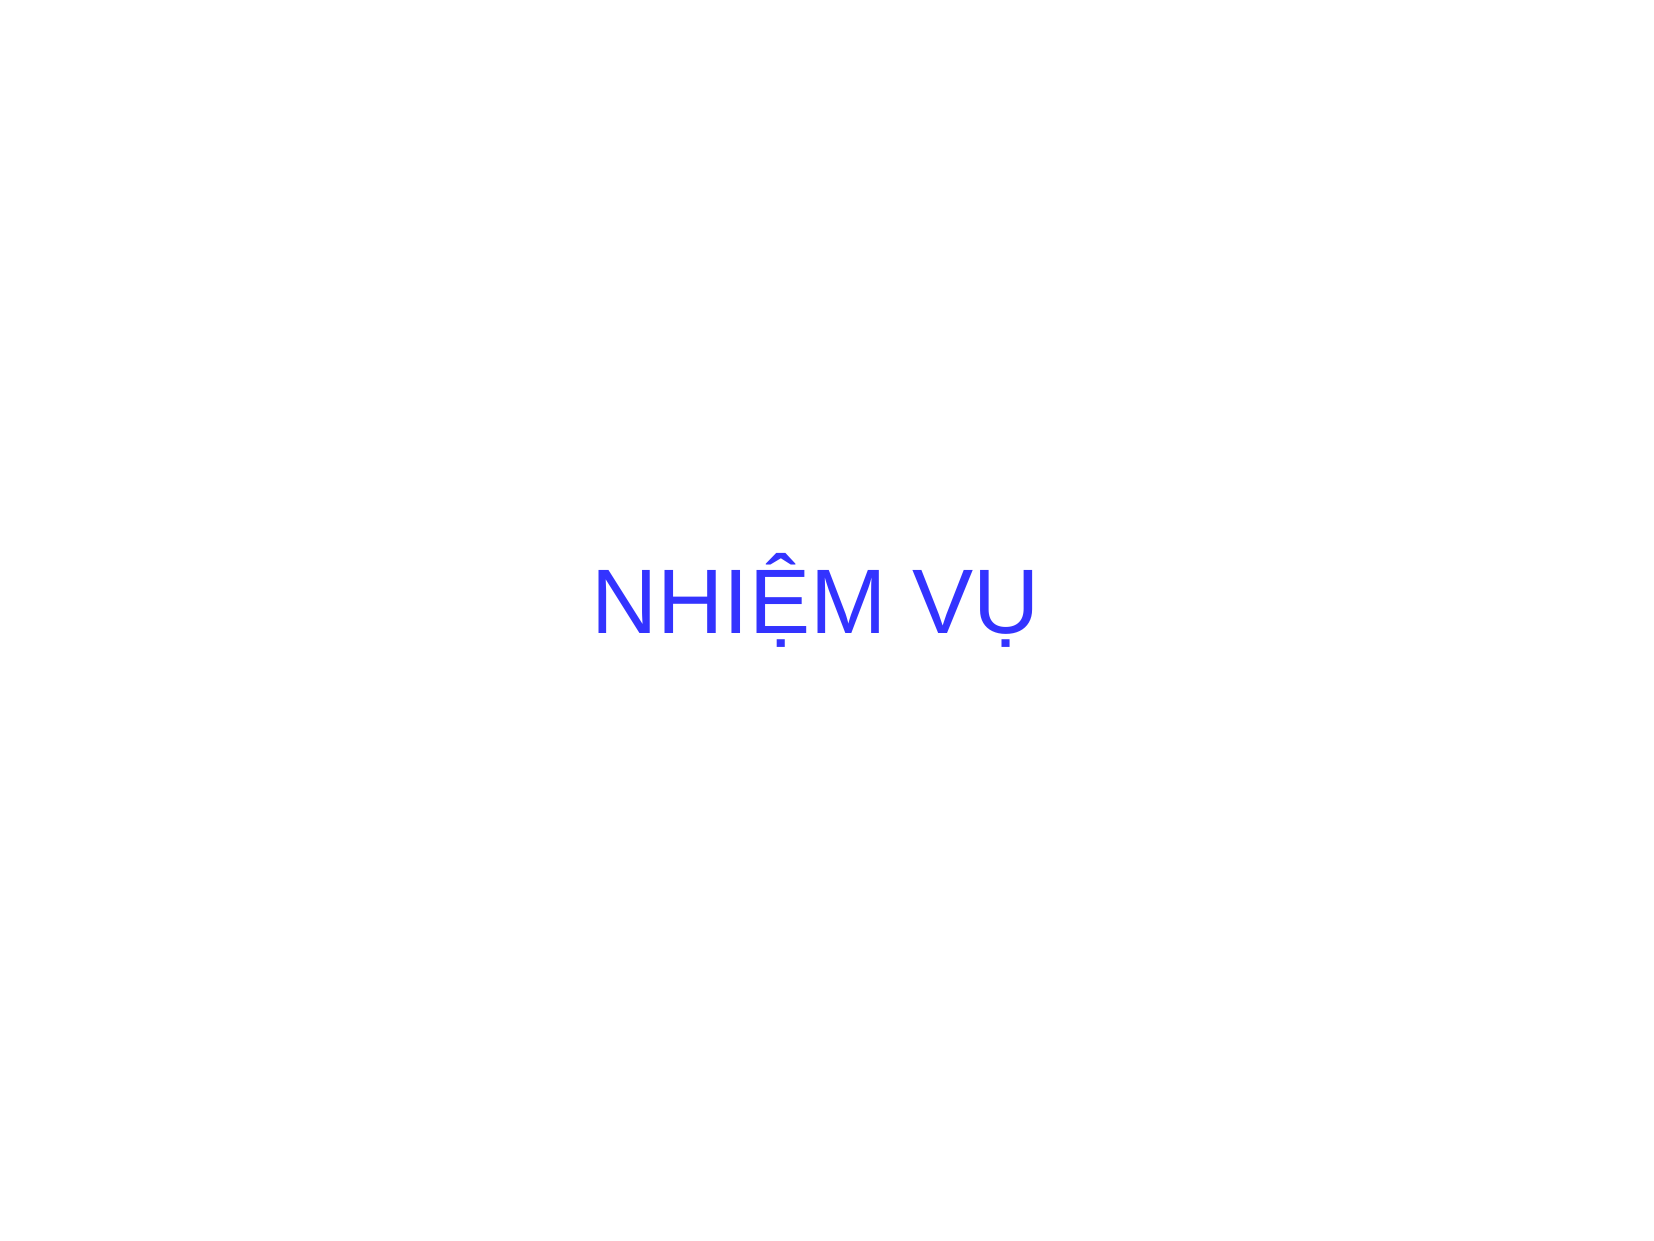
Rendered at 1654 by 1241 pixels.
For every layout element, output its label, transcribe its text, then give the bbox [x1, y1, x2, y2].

title NHIỆM VỤ [71, 497, 1561, 706]
